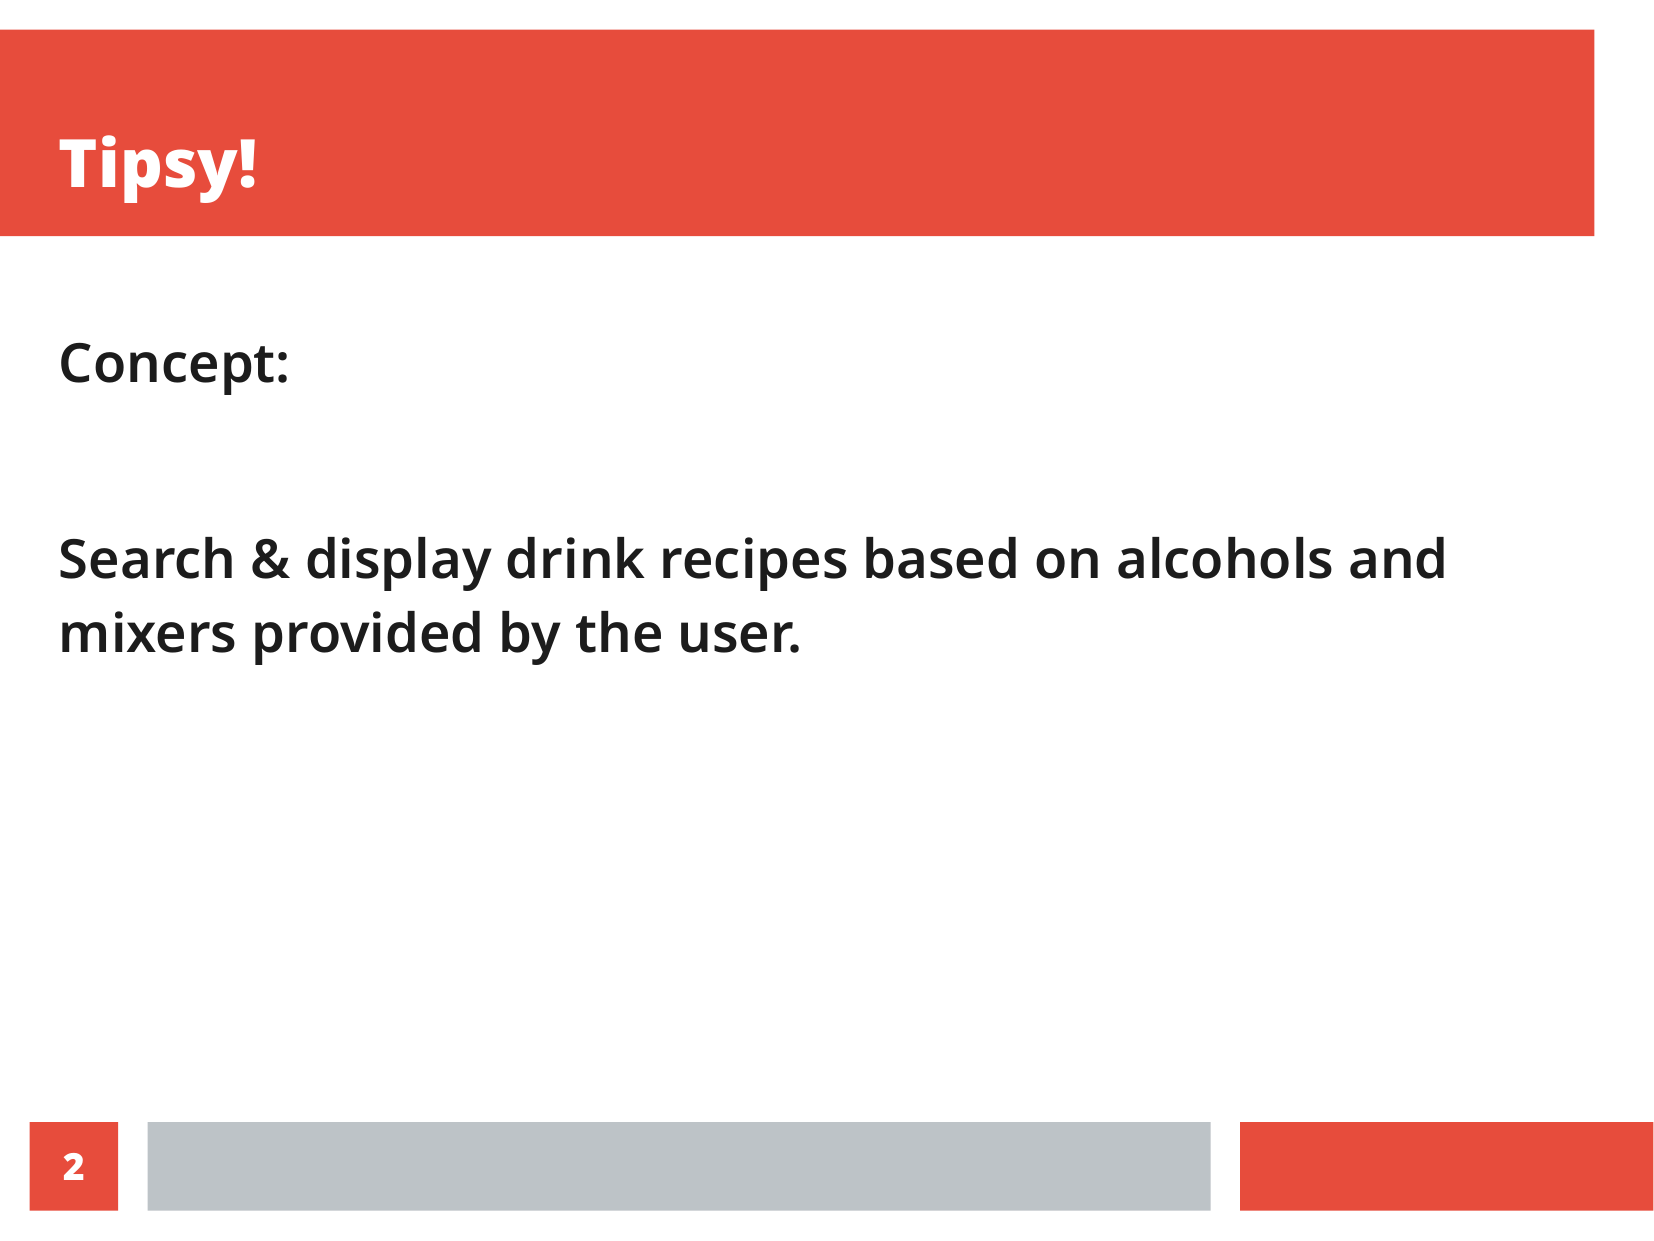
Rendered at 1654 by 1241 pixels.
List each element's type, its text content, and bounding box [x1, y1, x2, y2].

title Tipsy! [59, 59, 1595, 207]
list Concept: Search & display drink recipes based on alcohols and mixers provided by the user. [59, 324, 1565, 1093]
